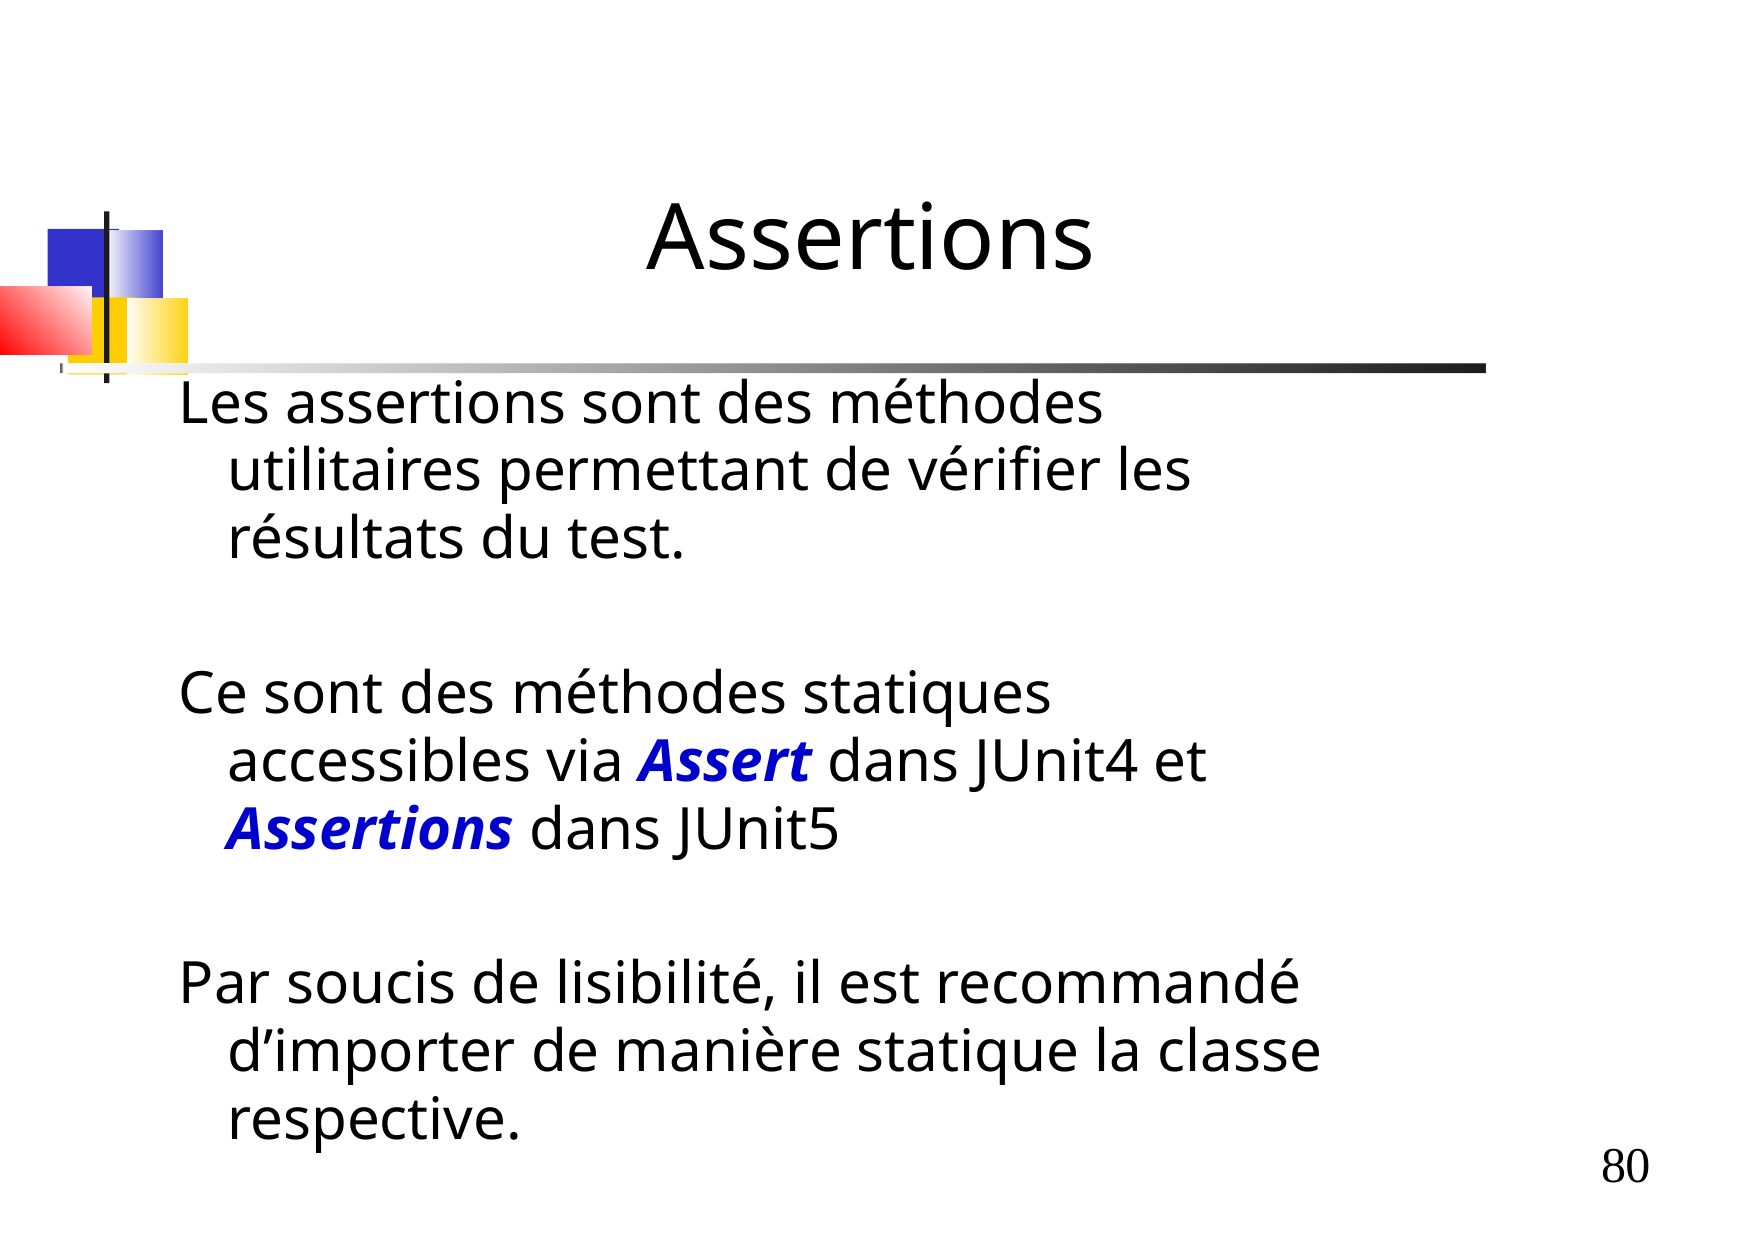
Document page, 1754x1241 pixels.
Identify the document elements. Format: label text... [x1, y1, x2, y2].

text_box Les assertions sont des méthodes utilitaires permettant de vérifier les résultats du test. Ce sont des méthodes statiques accessibles via Assert dans JUnit4 et Assertions dans JUnit5 Par soucis de lisibilité, il est recommandé d’importer de manière statique la classe respective. [177, 364, 1555, 1154]
picture [60, 229, 179, 384]
title Assertions [179, 183, 1564, 406]
picture [0, 285, 92, 355]
slide_number 80 [1569, 1135, 1660, 1241]
